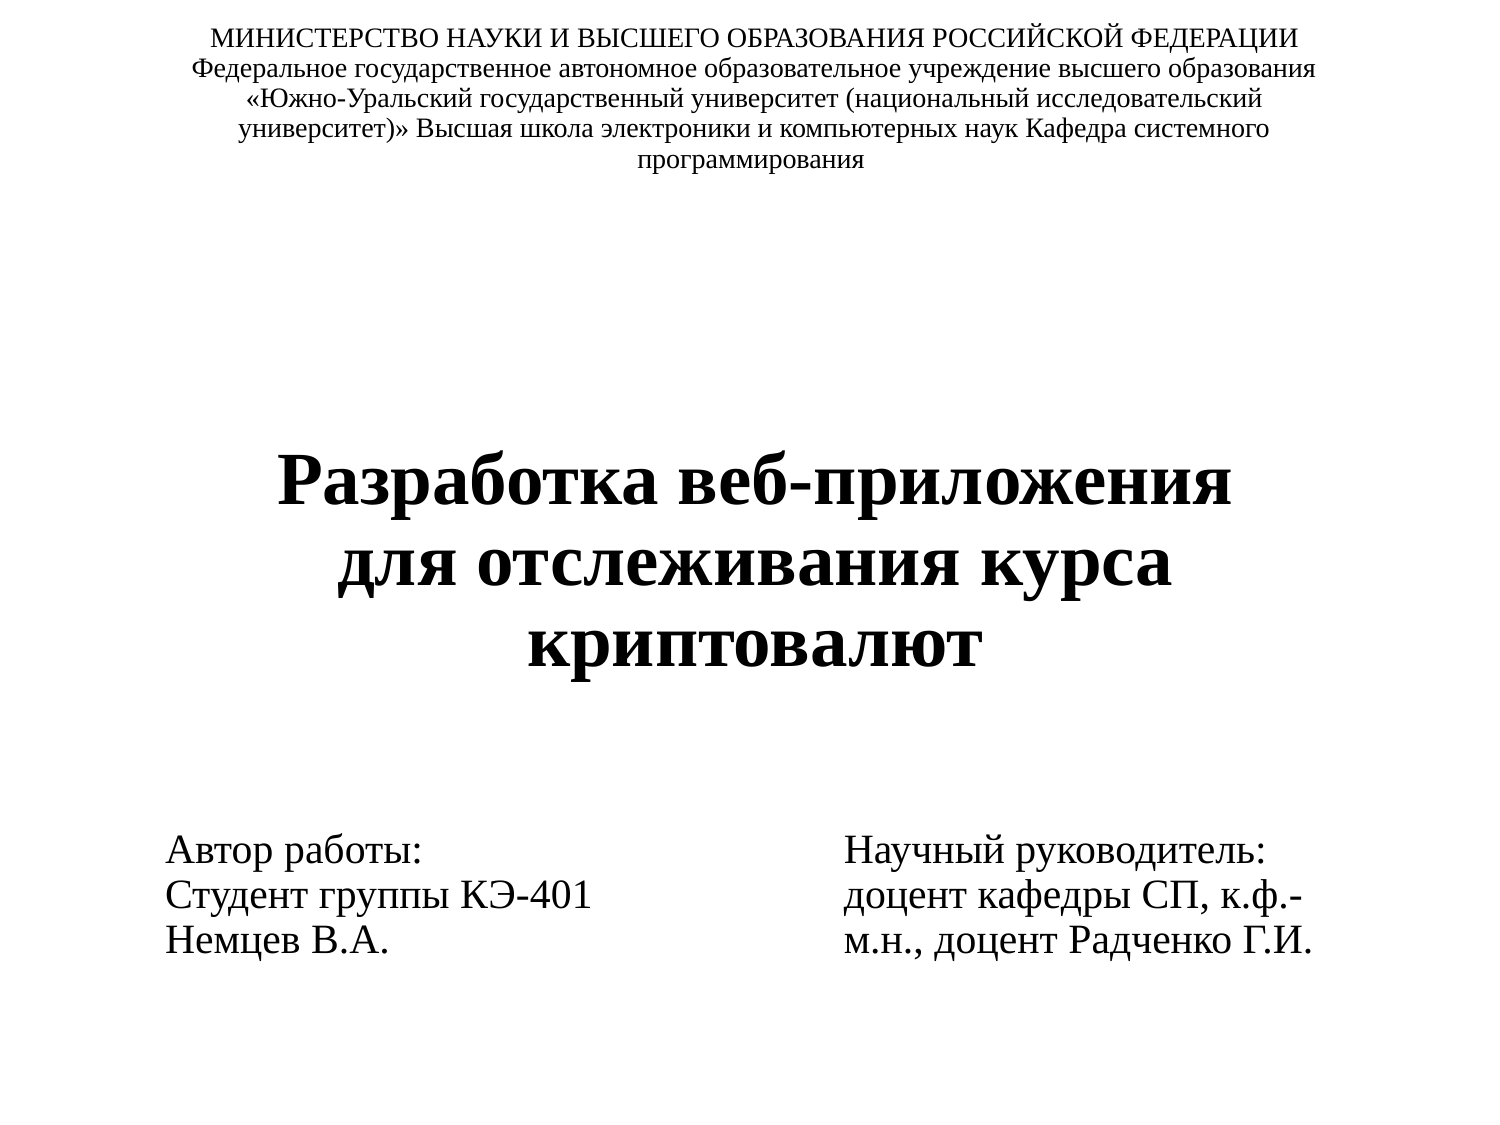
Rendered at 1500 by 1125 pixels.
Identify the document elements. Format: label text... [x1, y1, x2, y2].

text_box Автор работы: Студент группы КЭ-401 Немцев В.А. [153, 821, 688, 957]
title Разработка веб-приложения для отслеживания курса криптовалют [198, 432, 1313, 563]
text_box Научный руководитель: доцент кафедры СП, к.ф.-м.н., доцент Радченко Г.И. [832, 821, 1340, 958]
subtitle МИНИСТЕРСТВО НАУКИ И ВЫСШЕГО ОБРАЗОВАНИЯ РОССИЙСКОЙ ФЕДЕРАЦИИ Федеральное государственное автономное образовательное учреждение высшего образования «Южно-Уральский государственный университет (национальный исследовательский университет)» Высшая школа электроники и компьютерных наук Кафедра системного программирования [168, 17, 1342, 222]
